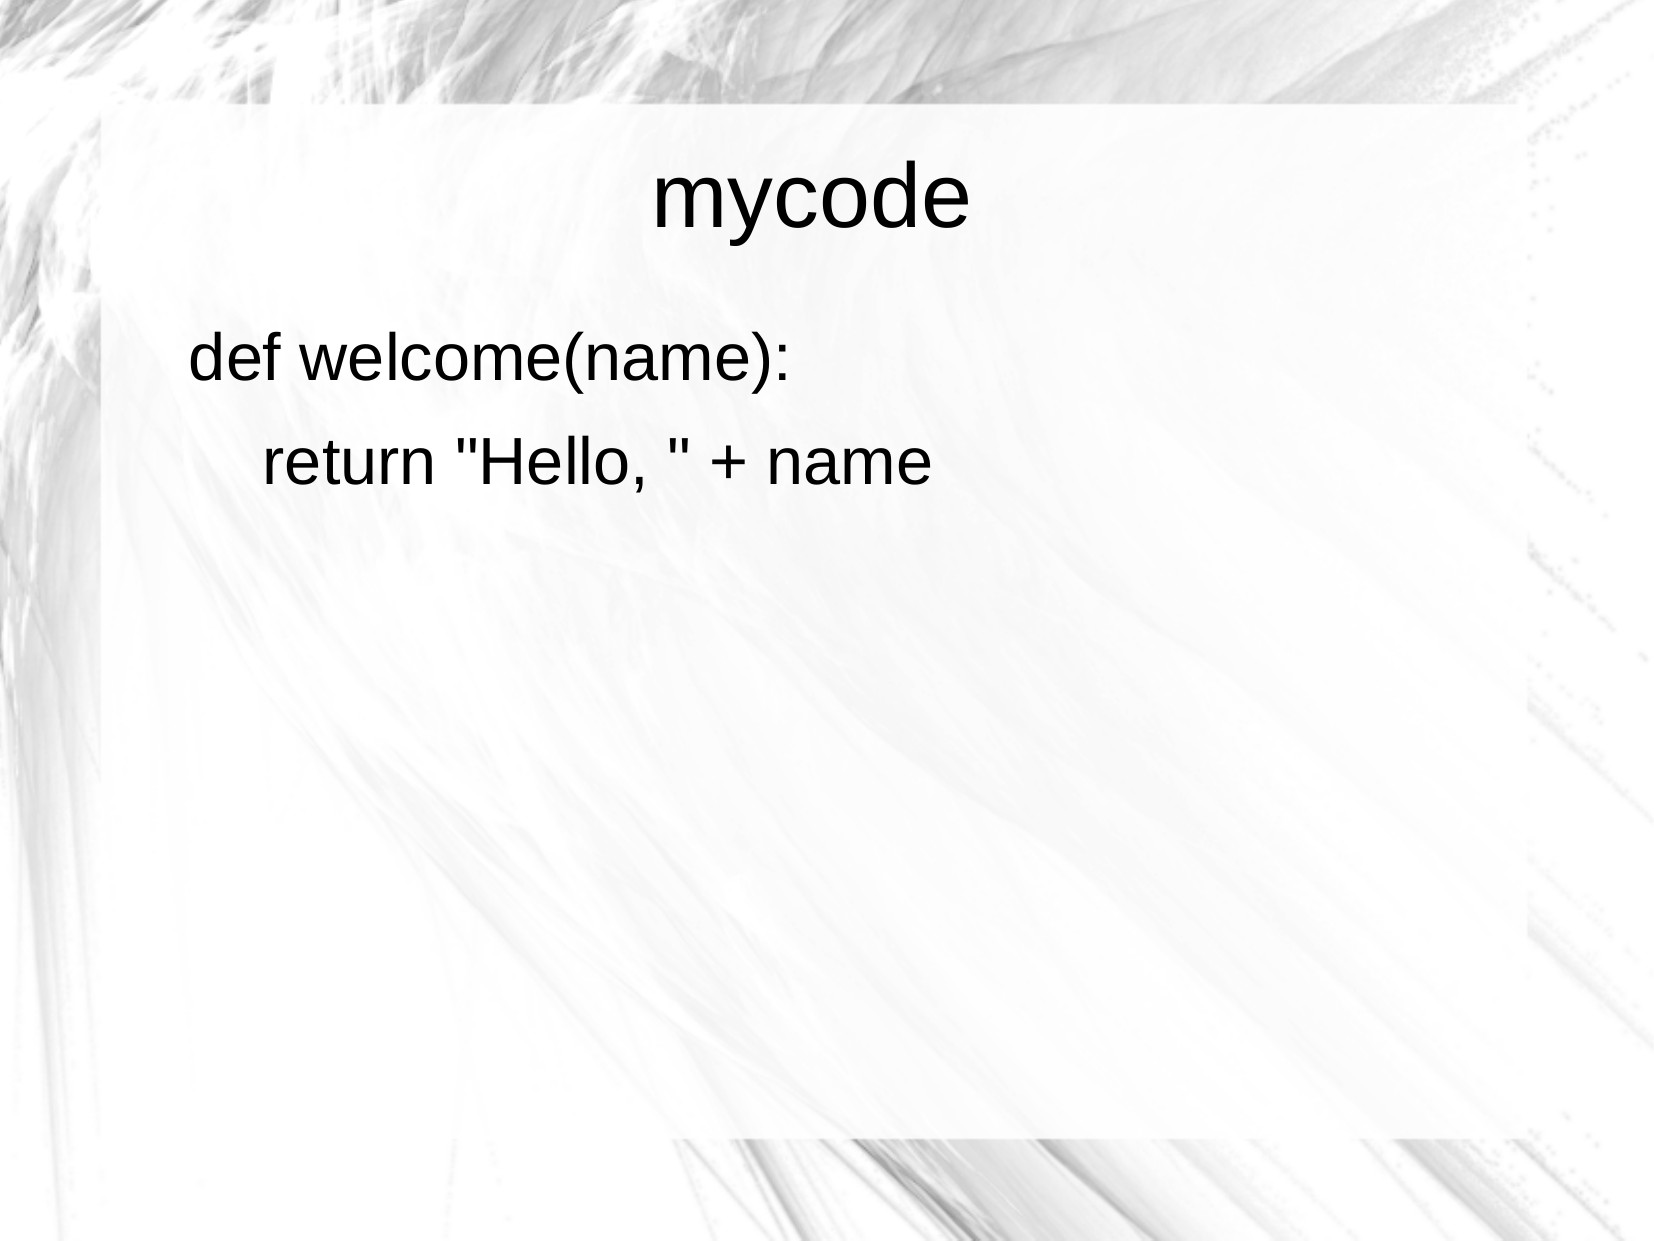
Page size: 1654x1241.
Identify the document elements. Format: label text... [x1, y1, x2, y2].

title mycode [118, 112, 1506, 281]
list def welcome(name): return "Hello, " + name [118, 319, 1571, 1040]
picture [0, 0, 1654, 1241]
